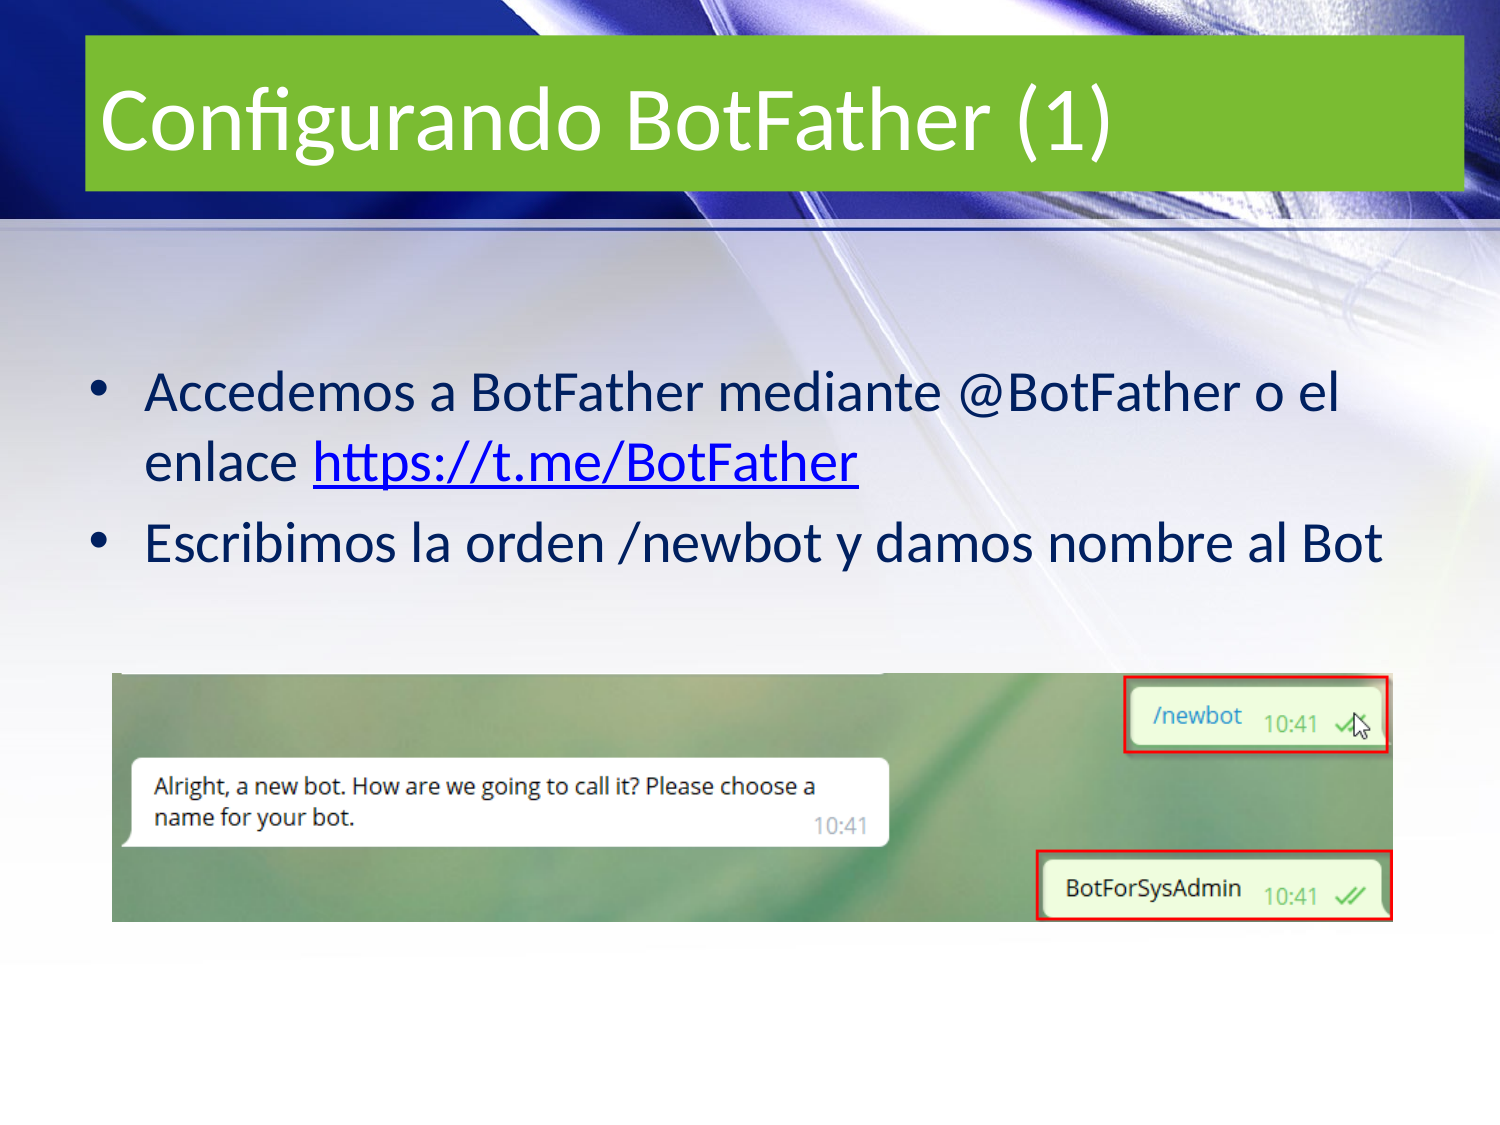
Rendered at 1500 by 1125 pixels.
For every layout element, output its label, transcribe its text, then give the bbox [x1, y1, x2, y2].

text_box Configurando BotFather (1) [85, 35, 1465, 192]
picture [0, 0, 1500, 1125]
text_box Accedemos a BotFather mediante @BotFather o el enlace https://t.me/BotFather Escribimos la orden /newbot y damos nombre al Bot [73, 345, 1424, 989]
